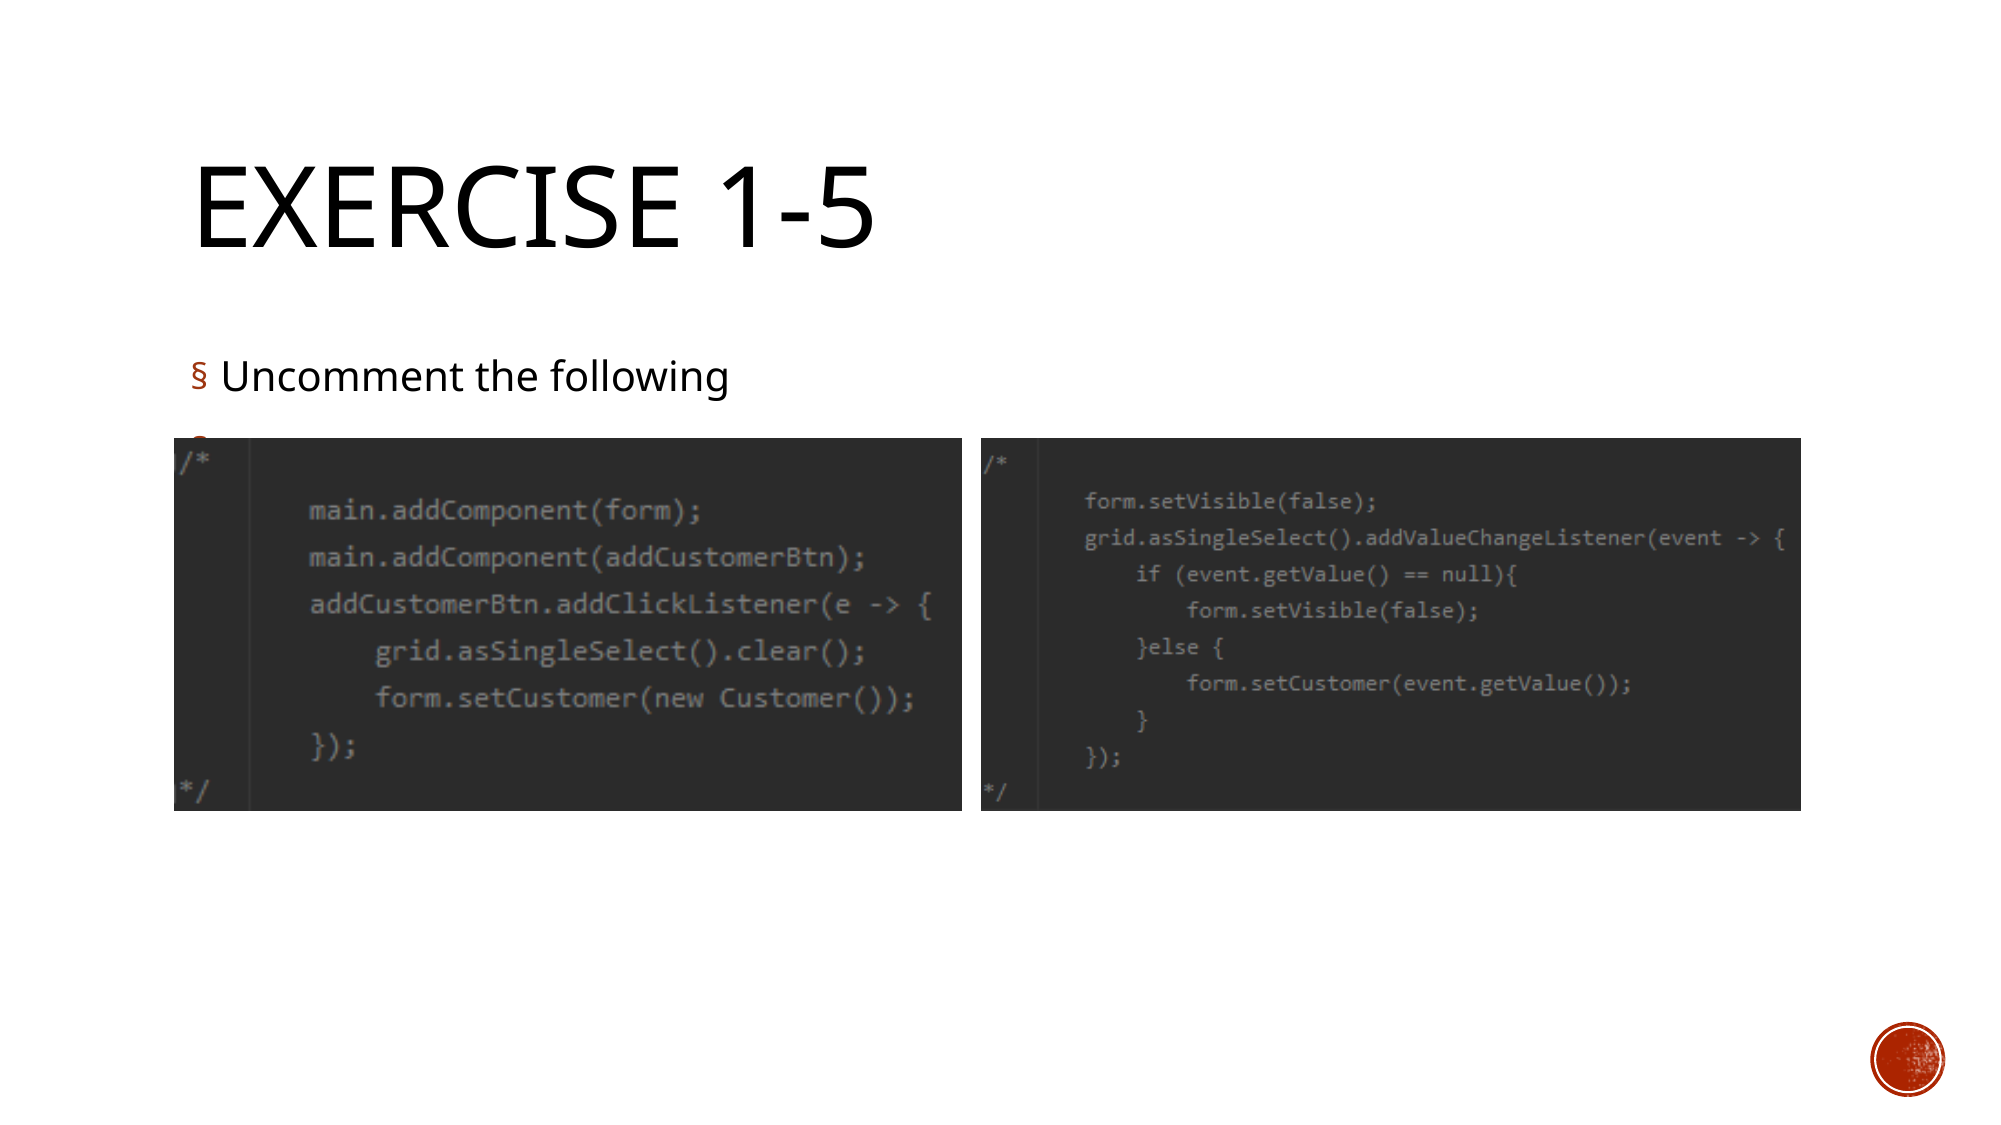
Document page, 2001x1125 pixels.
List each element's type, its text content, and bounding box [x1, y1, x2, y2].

list Uncomment the following [175, 348, 1826, 1013]
title Exercise 1-5 [175, 79, 1826, 344]
picture [174, 438, 962, 811]
picture [981, 438, 1801, 811]
